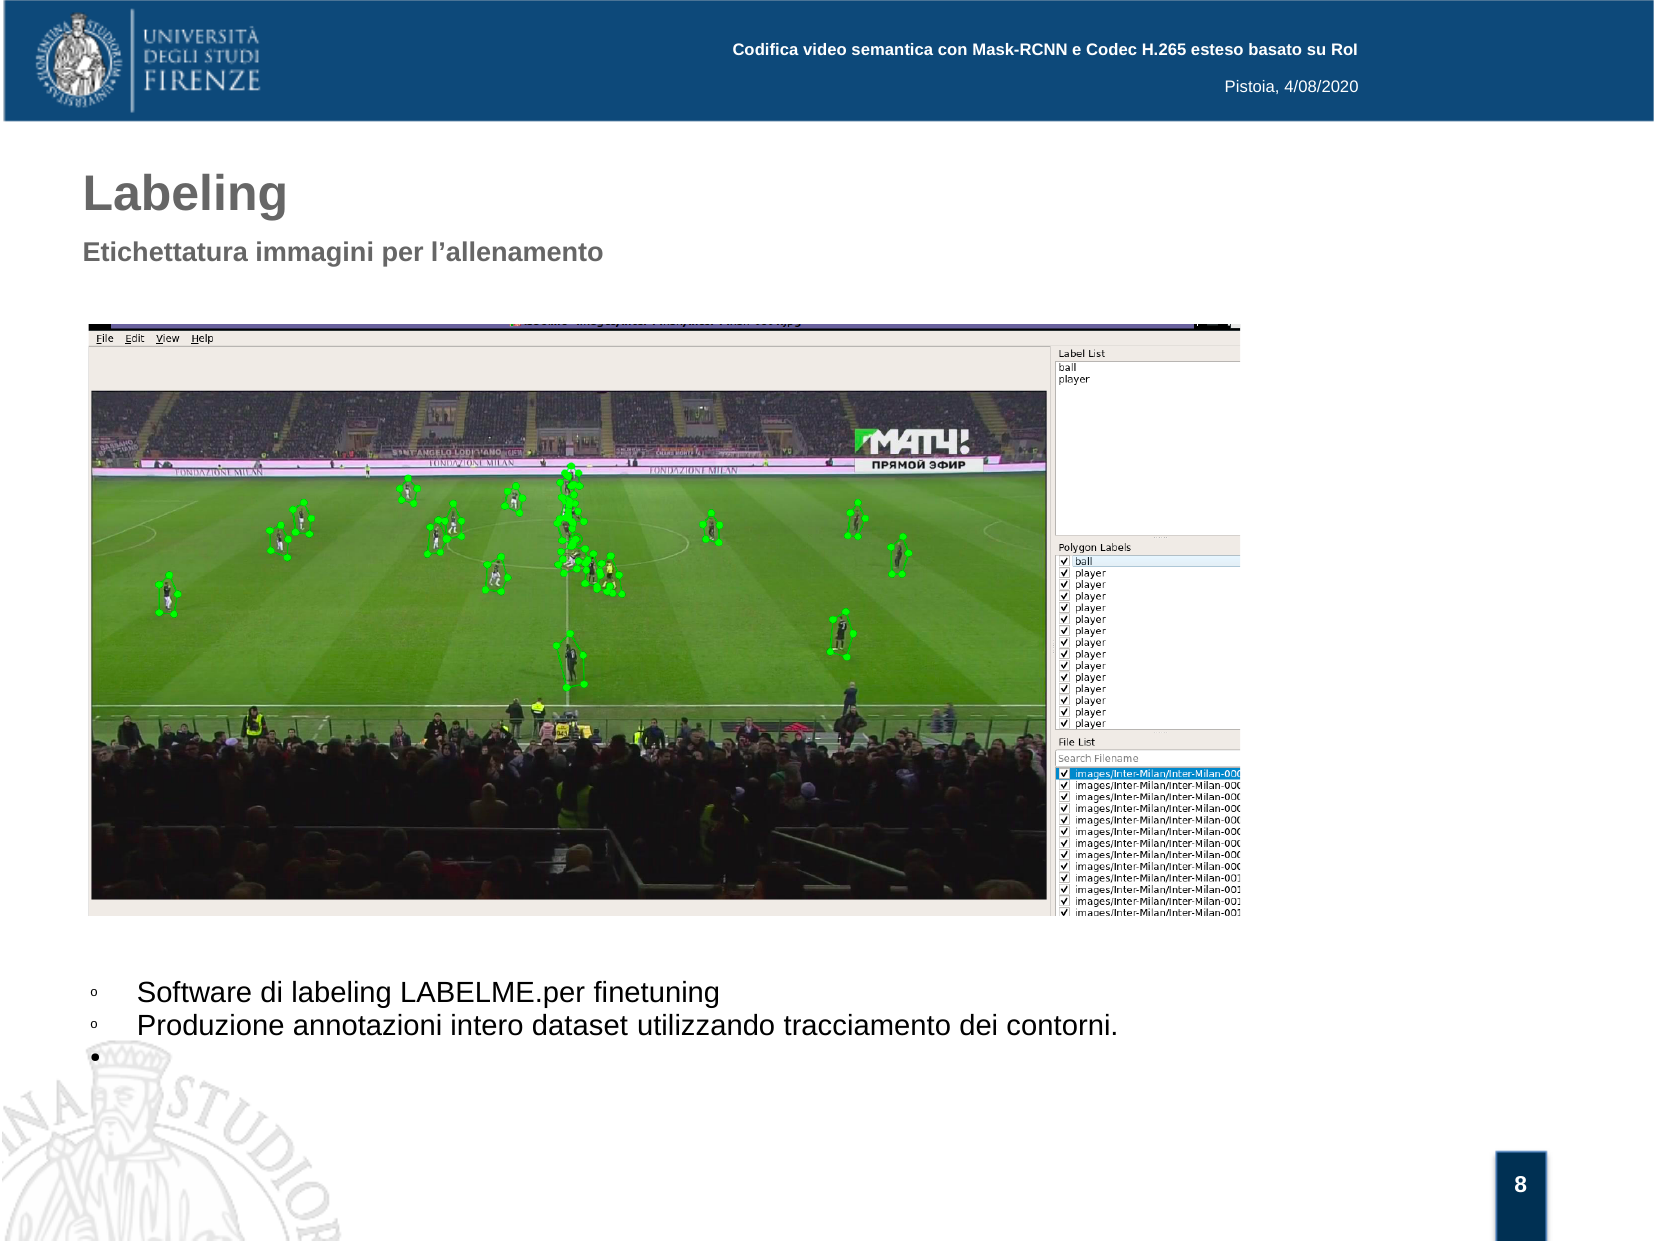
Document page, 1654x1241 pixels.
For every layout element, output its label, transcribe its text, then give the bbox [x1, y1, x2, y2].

text_box Software di labeling LABELME.per finetuning Produzione annotazioni intero dataset utilizzando tracciamento dei contorni. [90, 976, 1496, 1024]
text_box 8 [1505, 1160, 1536, 1208]
picture [2, 0, 1654, 1241]
text_box Codifica video semantica con Mask-RCNN e Codec H.265 esteso basato su RoI Pistoia, 4/08/2020 [732, 29, 1595, 107]
text_box Labeling Etichettatura immagini per l’allenamento [82, 137, 945, 296]
